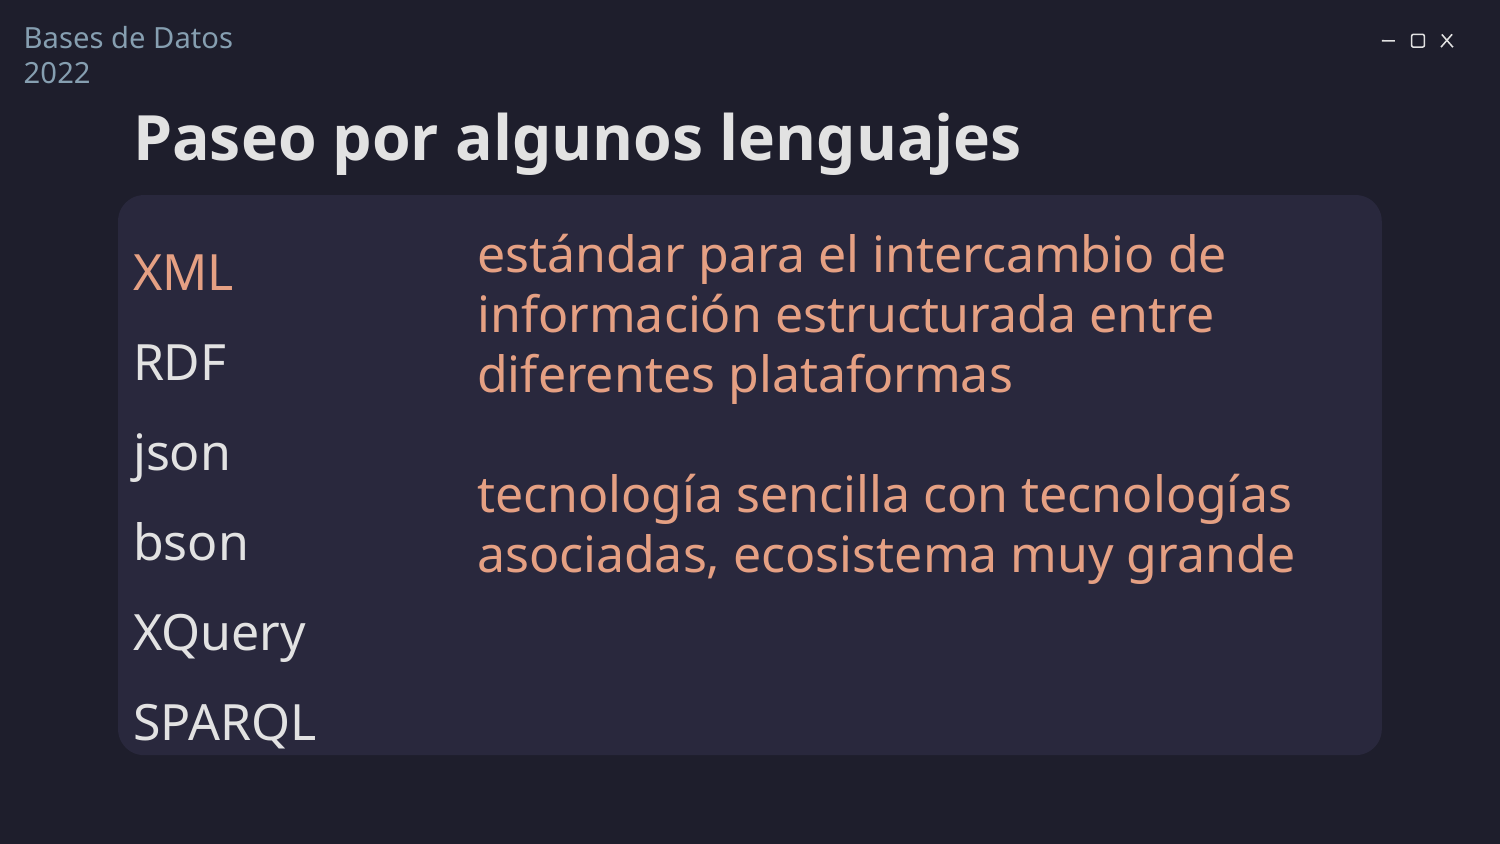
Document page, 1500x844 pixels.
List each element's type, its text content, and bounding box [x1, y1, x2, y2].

title Paseo por algunos lenguajes [118, 88, 1382, 183]
list XML RDF json bson XQuery SPARQL [118, 195, 1382, 750]
text_box estándar para el intercambio de información estructurada entre diferentes plataformas tecnología sencilla con tecnologías asociadas, ecosistema muy grande [461, 207, 1351, 598]
